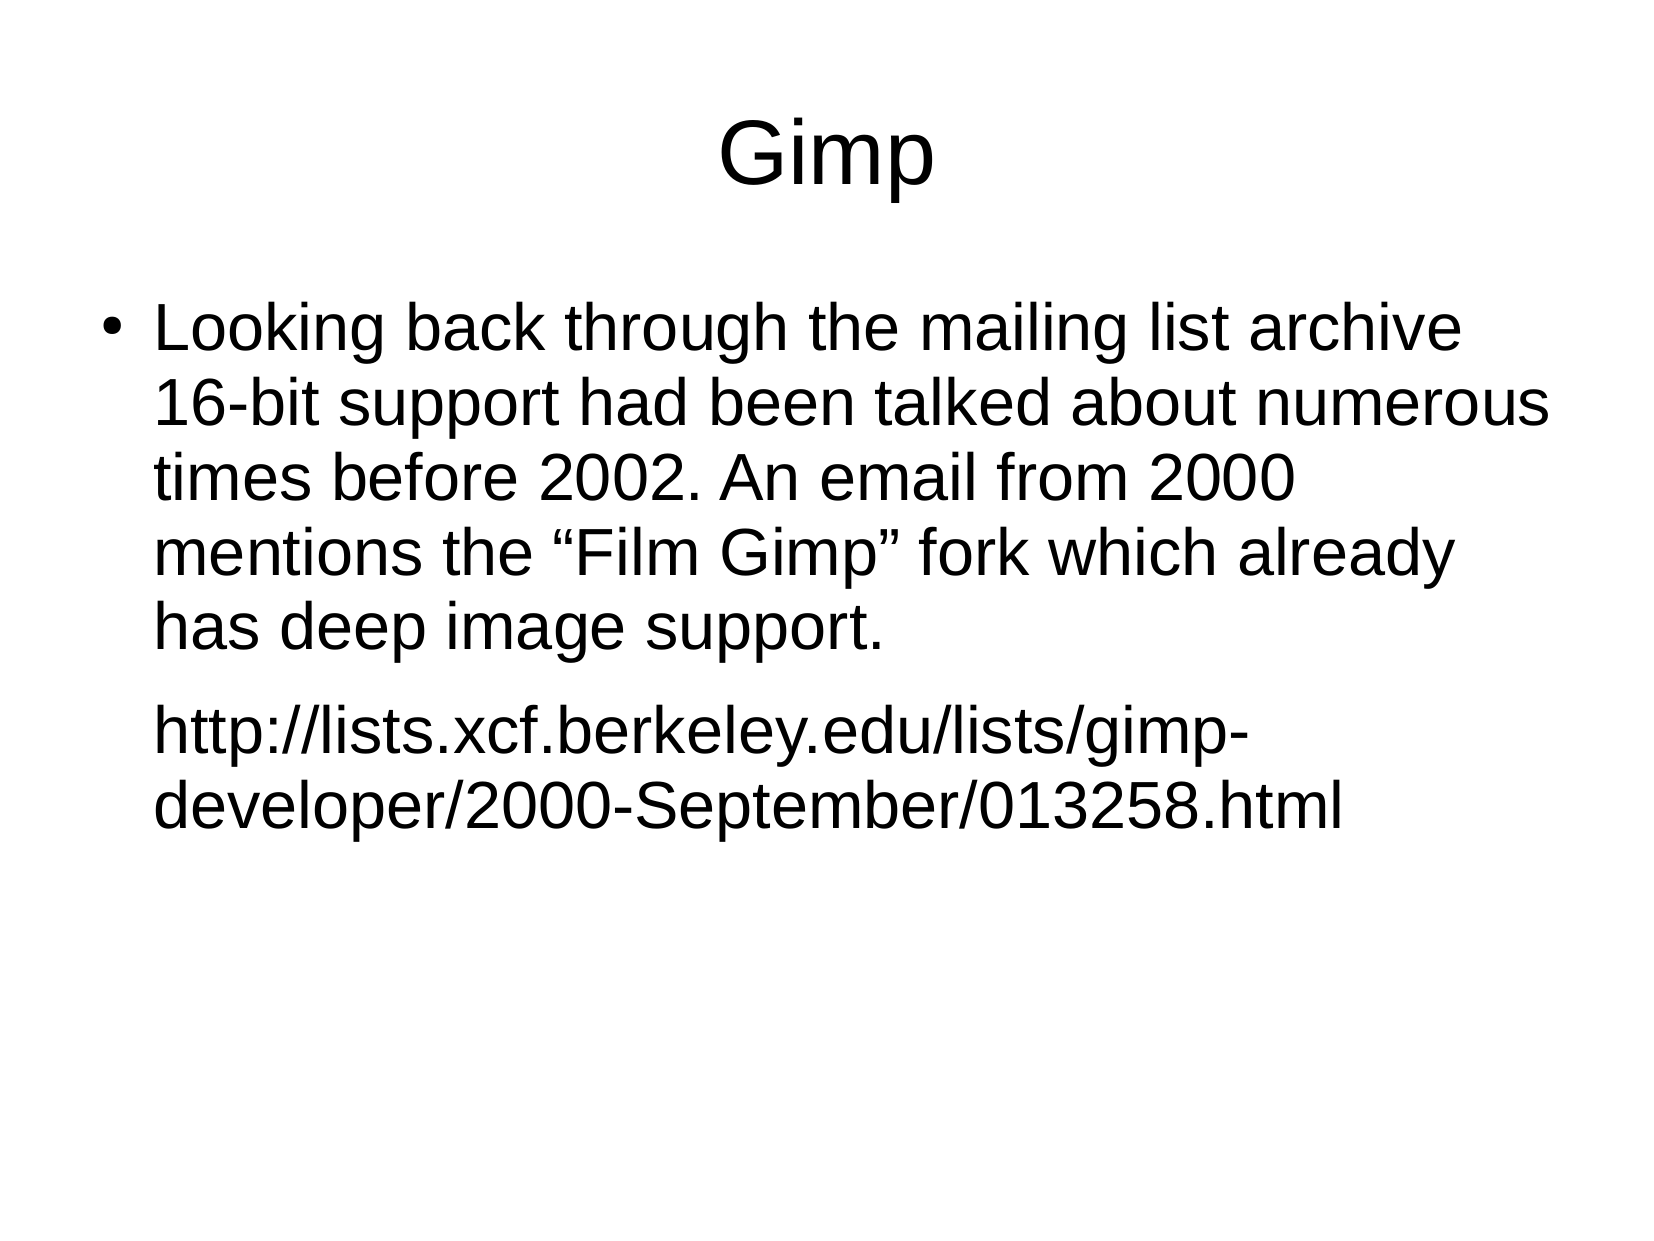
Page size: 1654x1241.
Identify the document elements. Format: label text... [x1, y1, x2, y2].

title Gimp [82, 49, 1571, 257]
list Looking back through the mailing list archive 16-bit support had been talked about numerous times before 2002. An email from 2000 mentions the “Film Gimp” fork which already has deep image support. http://lists.xcf.berkeley.edu/lists/gimp-developer/2000-September/013258.html [82, 290, 1571, 1109]
